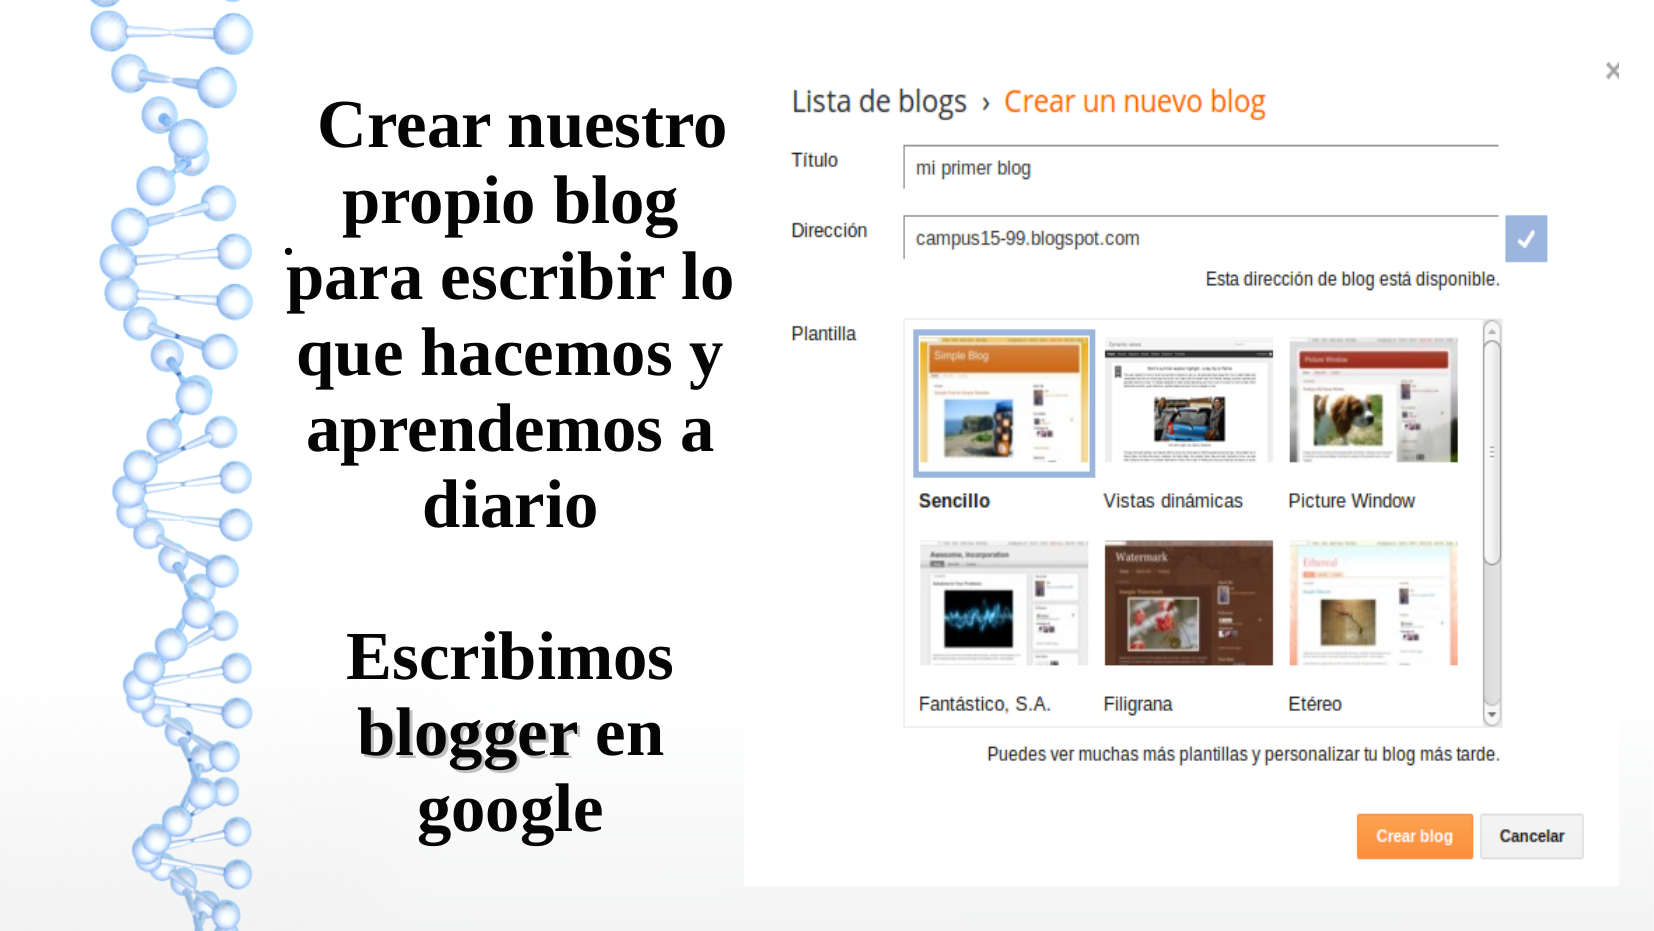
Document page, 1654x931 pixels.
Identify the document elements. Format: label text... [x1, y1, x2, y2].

title Crear nuestro propio blog para escribir lo que hacemos y aprendemos a diario Escribimos blogger en google [265, 35, 756, 224]
picture [0, 0, 1654, 931]
list [265, 224, 744, 764]
title Crear nuestro propio blog para escribir lo que hacemos y aprendemos a diario Escribimos blogger en google [265, 764, 756, 898]
